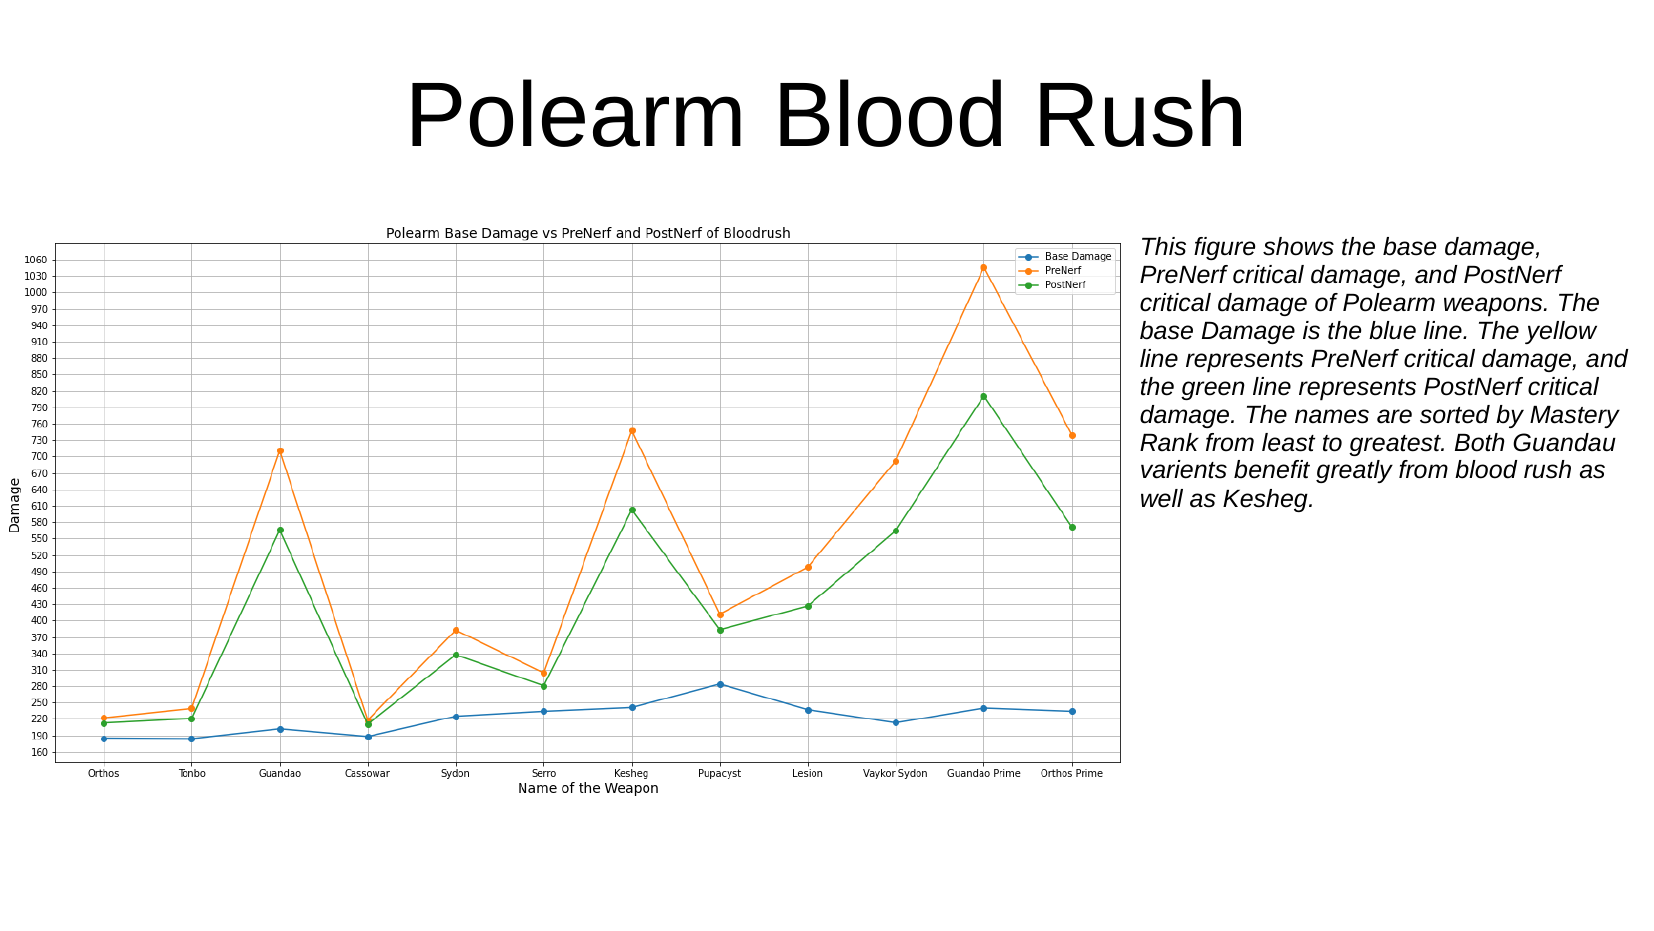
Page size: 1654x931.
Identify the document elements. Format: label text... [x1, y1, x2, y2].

title Polearm Blood Rush [82, 37, 1571, 193]
text_box This figure shows the base damage, PreNerf critical damage, and PostNerf critical damage of Polearm weapons. The base Damage is the blue line. The yellow line represents PreNerf critical damage, and the green line represents PostNerf critical damage. The names are sorted by Mastery Rank from least to greatest. Both Guandau varients benefit greatly from blood rush as well as Kesheg. [1125, 225, 1651, 520]
picture [0, 220, 1126, 802]
